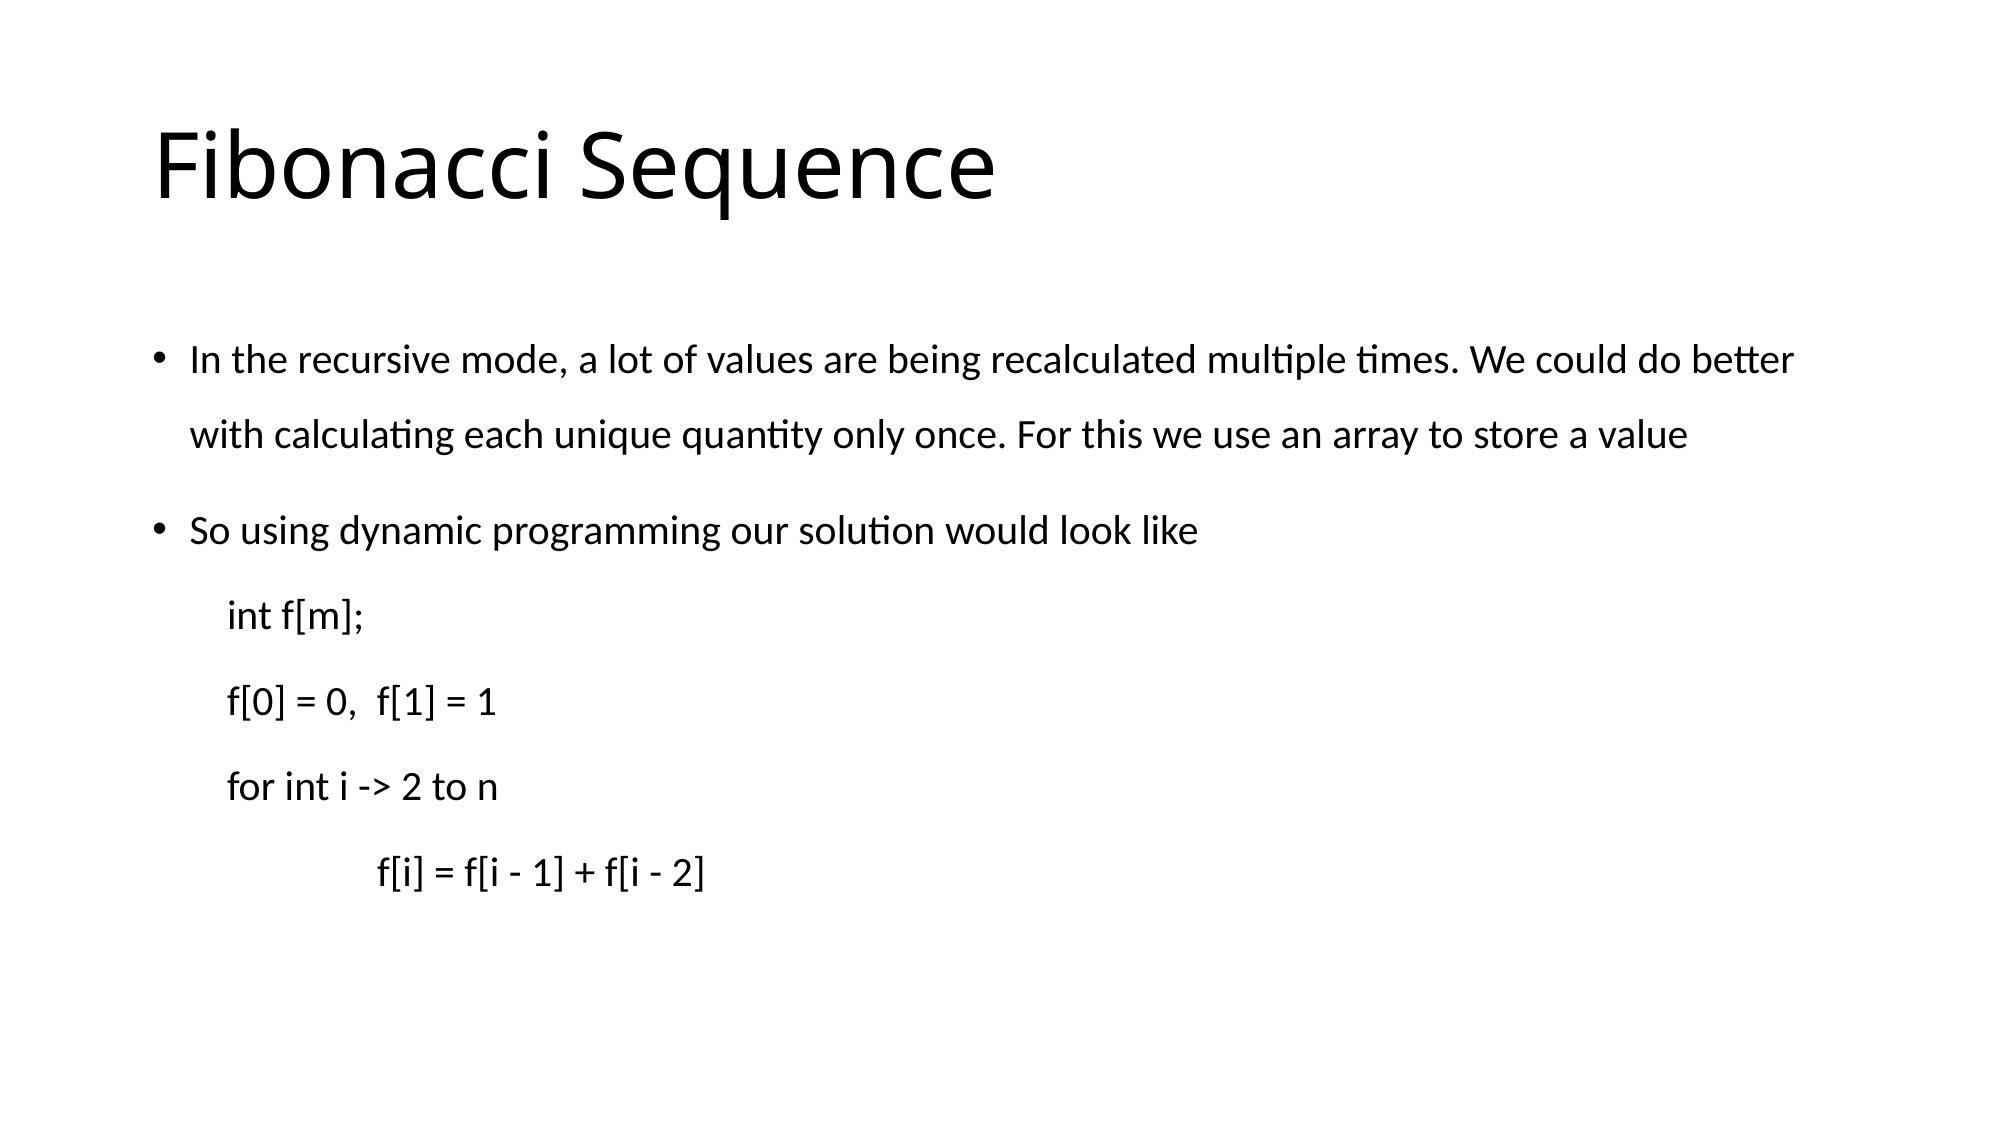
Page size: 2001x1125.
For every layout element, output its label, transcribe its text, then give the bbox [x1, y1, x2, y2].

text_box In the recursive mode, a lot of values are being recalculated multiple times. We could do better with calculating each unique quantity only once. For this we use an array to store a value So using dynamic programming our solution would look like int f[m]; f[0] = 0, f[1] = 1 for int i -> 2 to n f[i] = f[i - 1] + f[i - 2] [137, 299, 1863, 1014]
text_box Fibonacci Sequence [137, 59, 1863, 278]
